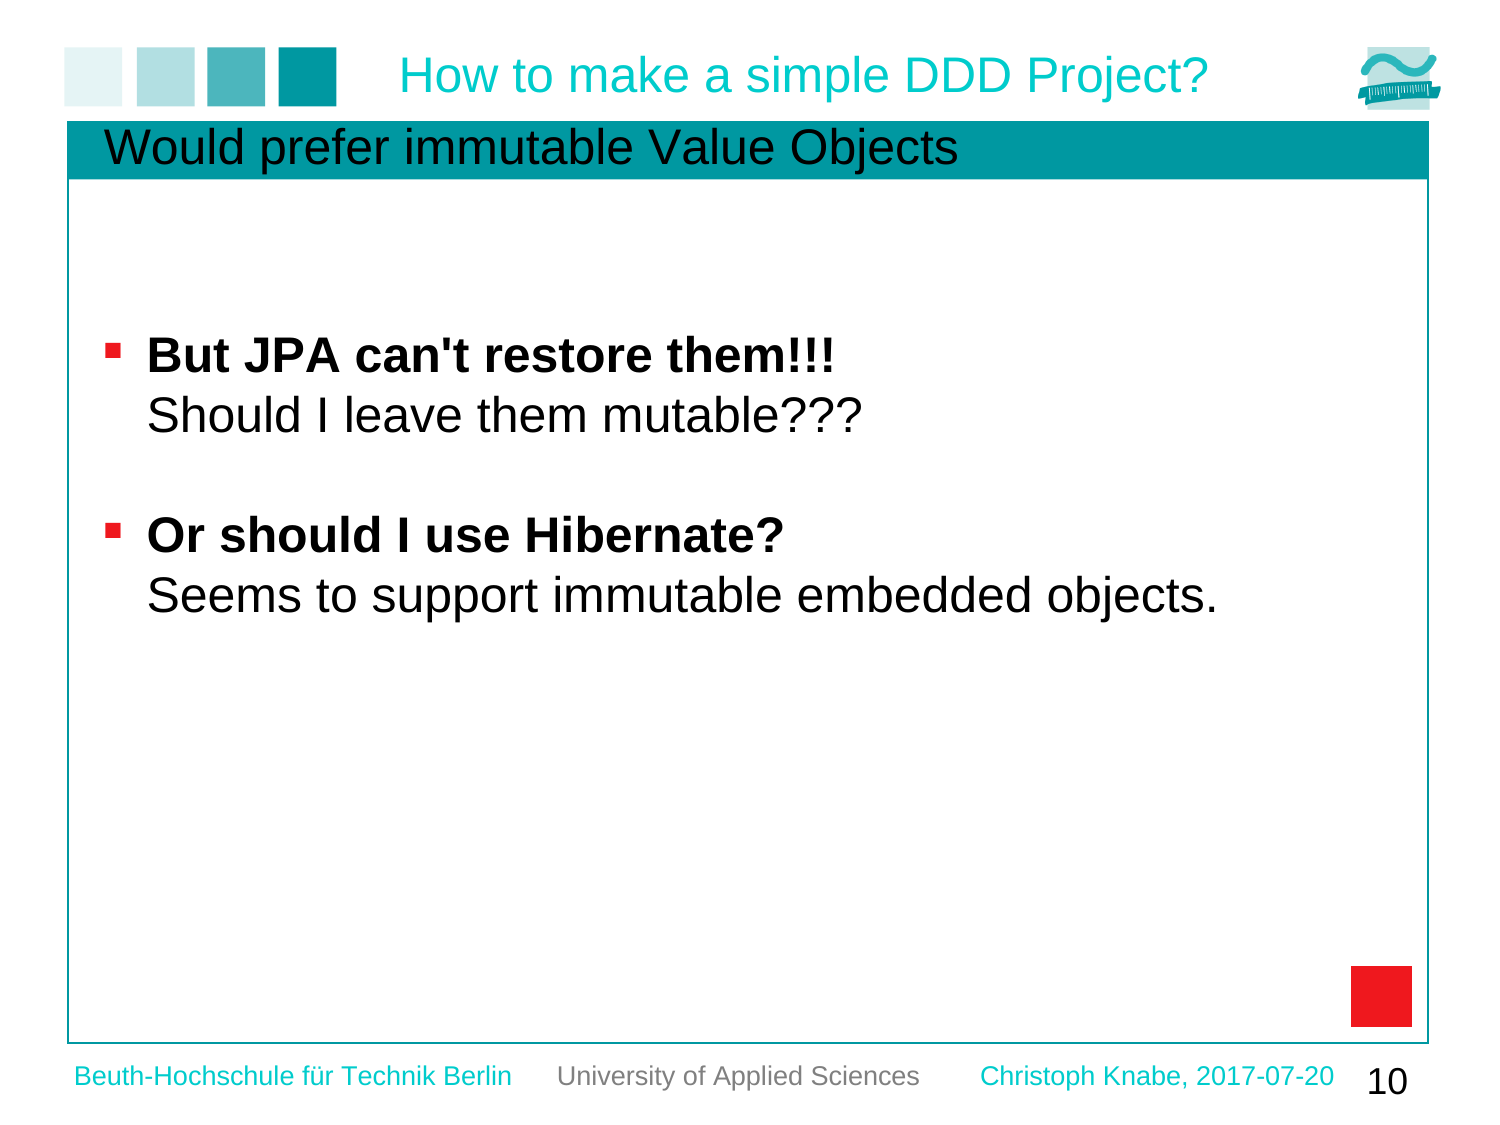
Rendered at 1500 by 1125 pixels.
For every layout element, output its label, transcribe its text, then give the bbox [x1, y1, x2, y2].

picture [1358, 47, 1441, 110]
text_box Would prefer immutable Value Objects [89, 106, 976, 182]
text_box But JPA can't restore them!!! Should I leave them mutable??? Or should I use Hibernate? Seems to support immutable embedded objects. [90, 314, 1397, 630]
